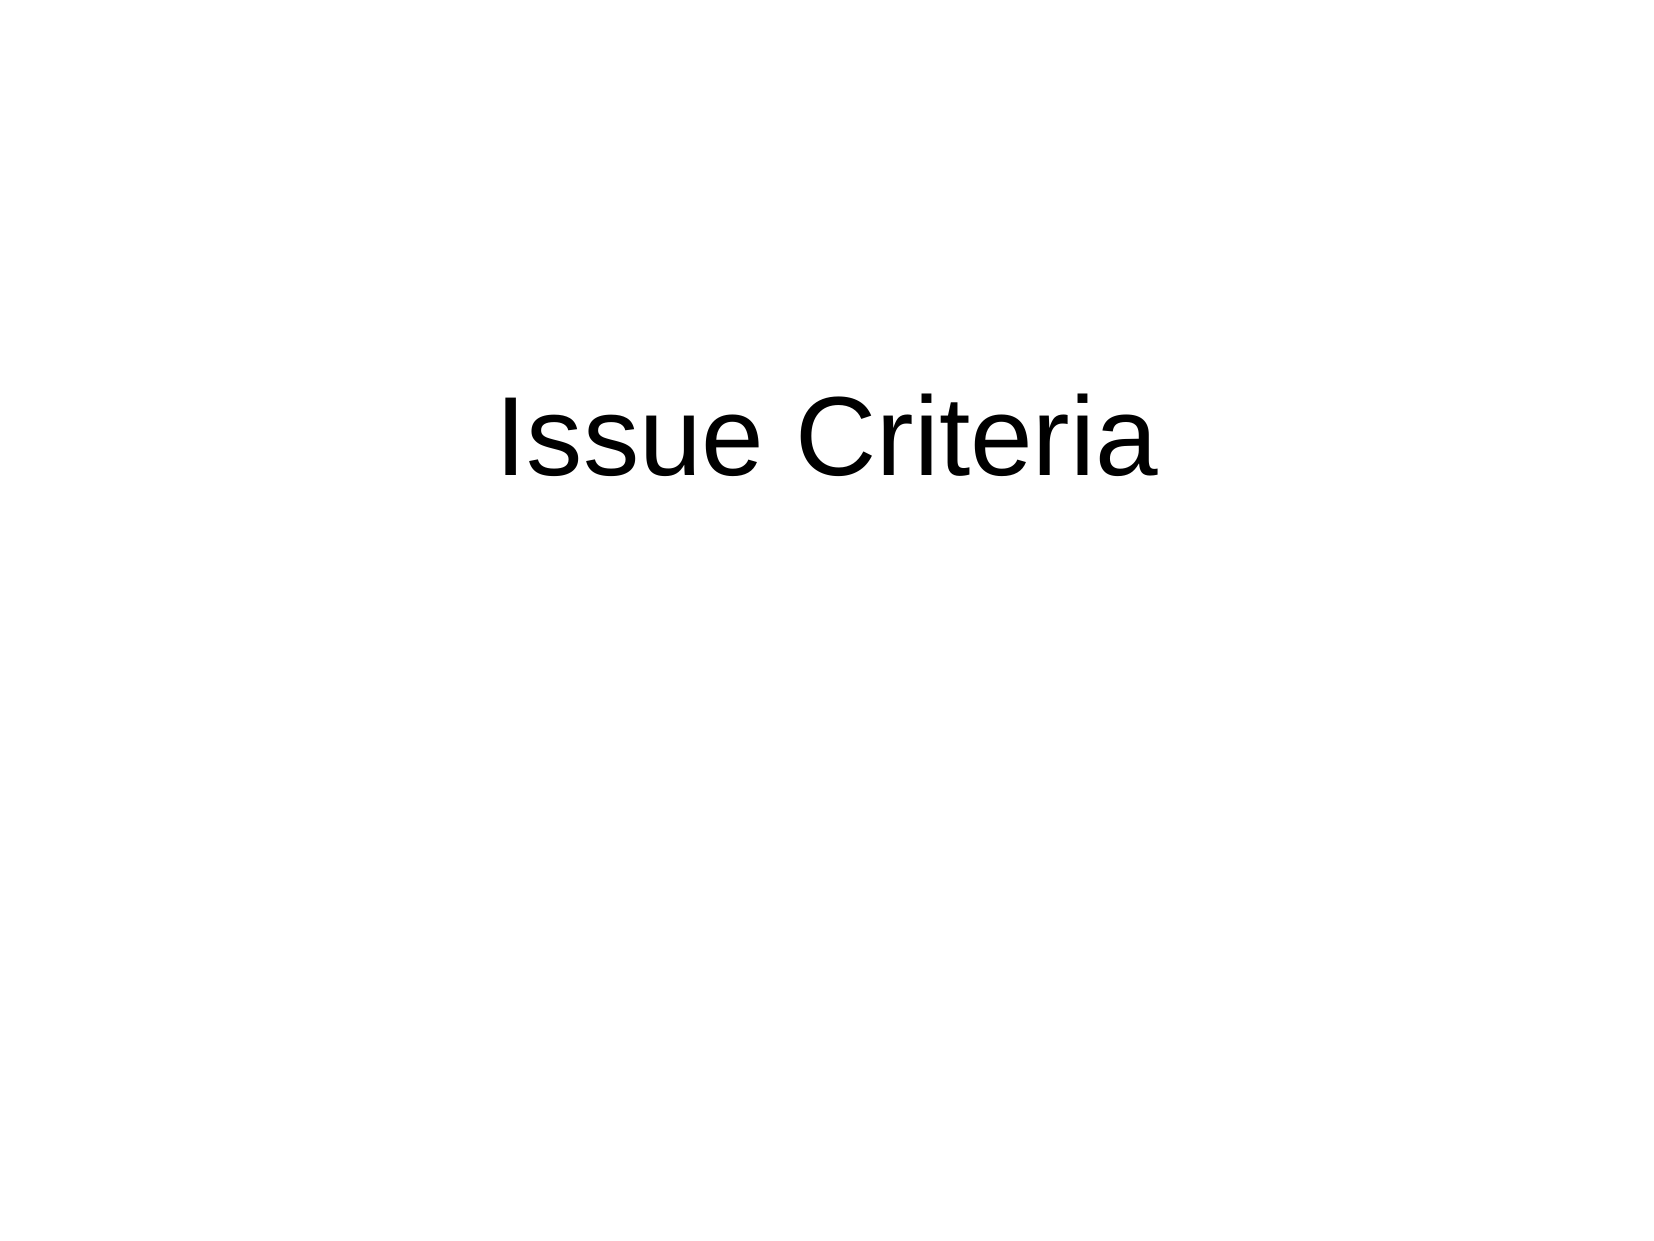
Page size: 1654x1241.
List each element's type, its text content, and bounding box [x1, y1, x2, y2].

text_box Issue Criteria [259, 366, 1394, 507]
